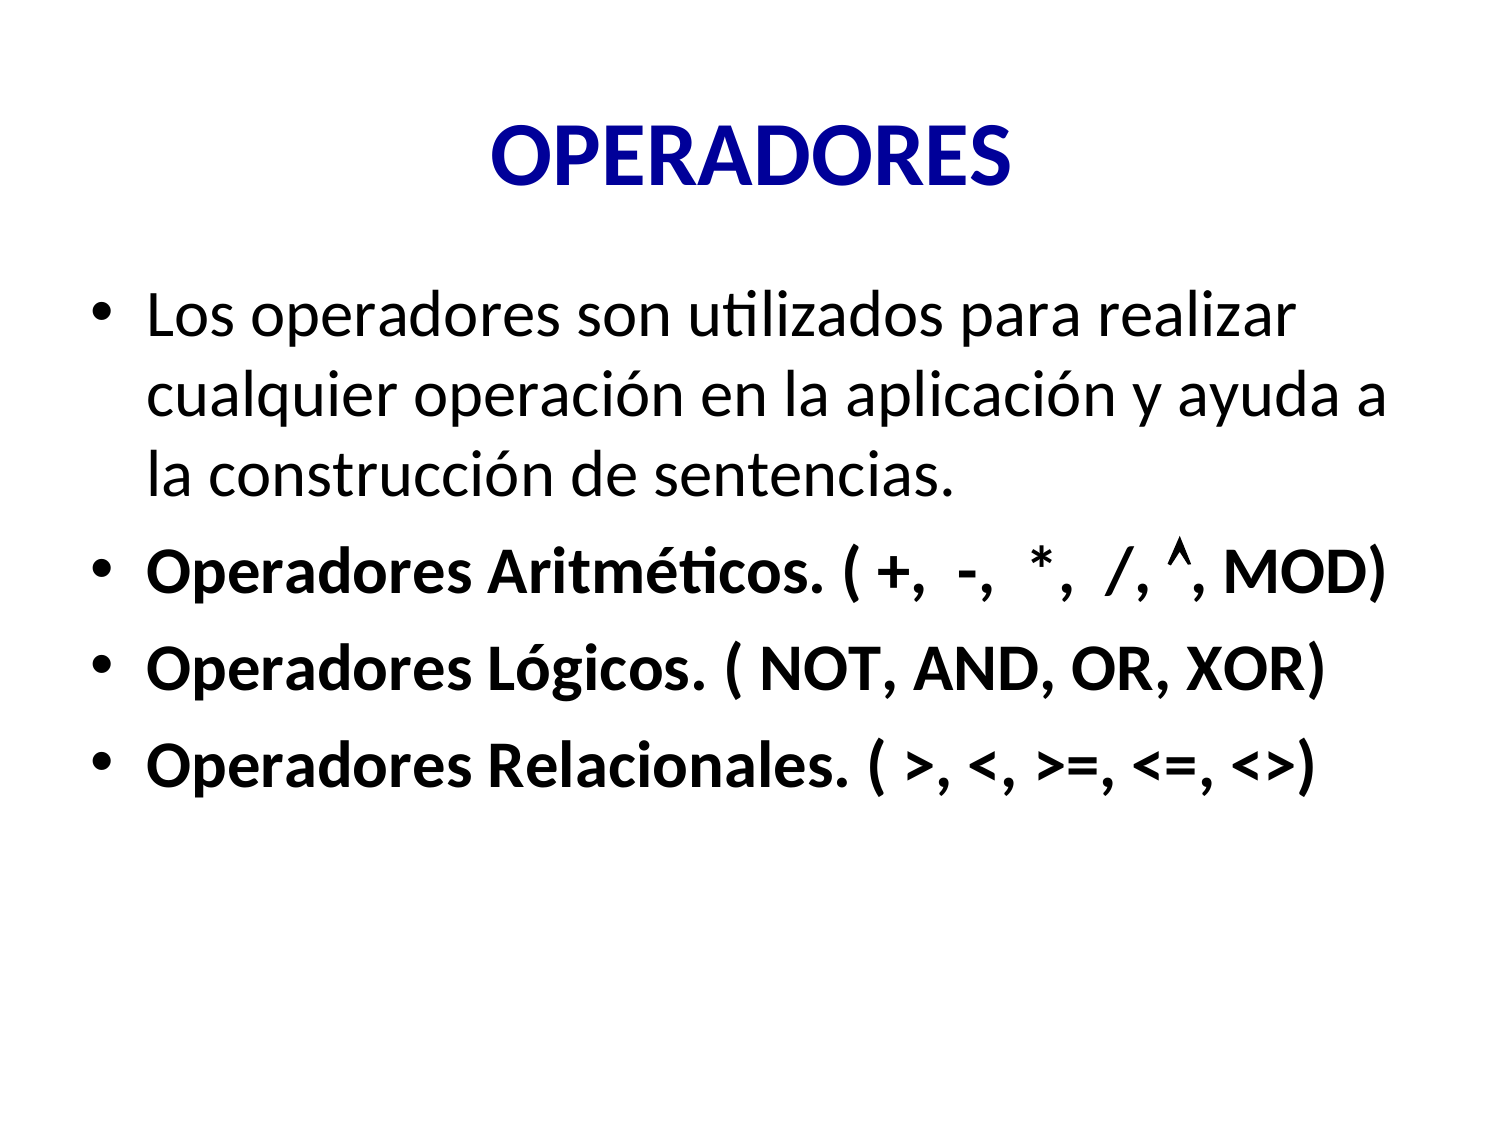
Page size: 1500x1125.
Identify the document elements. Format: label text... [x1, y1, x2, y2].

title OPERADORES [76, 54, 1427, 243]
list Los operadores son utilizados para realizar cualquier operación en la aplicación y ayuda a la construcción de sentencias. Operadores Aritméticos. ( +, -, *, /, , MOD) Operadores Lógicos. ( NOT, AND, OR, XOR) Operadores Relacionales. ( >, <, >=, <=, <>) [75, 262, 1426, 1005]
